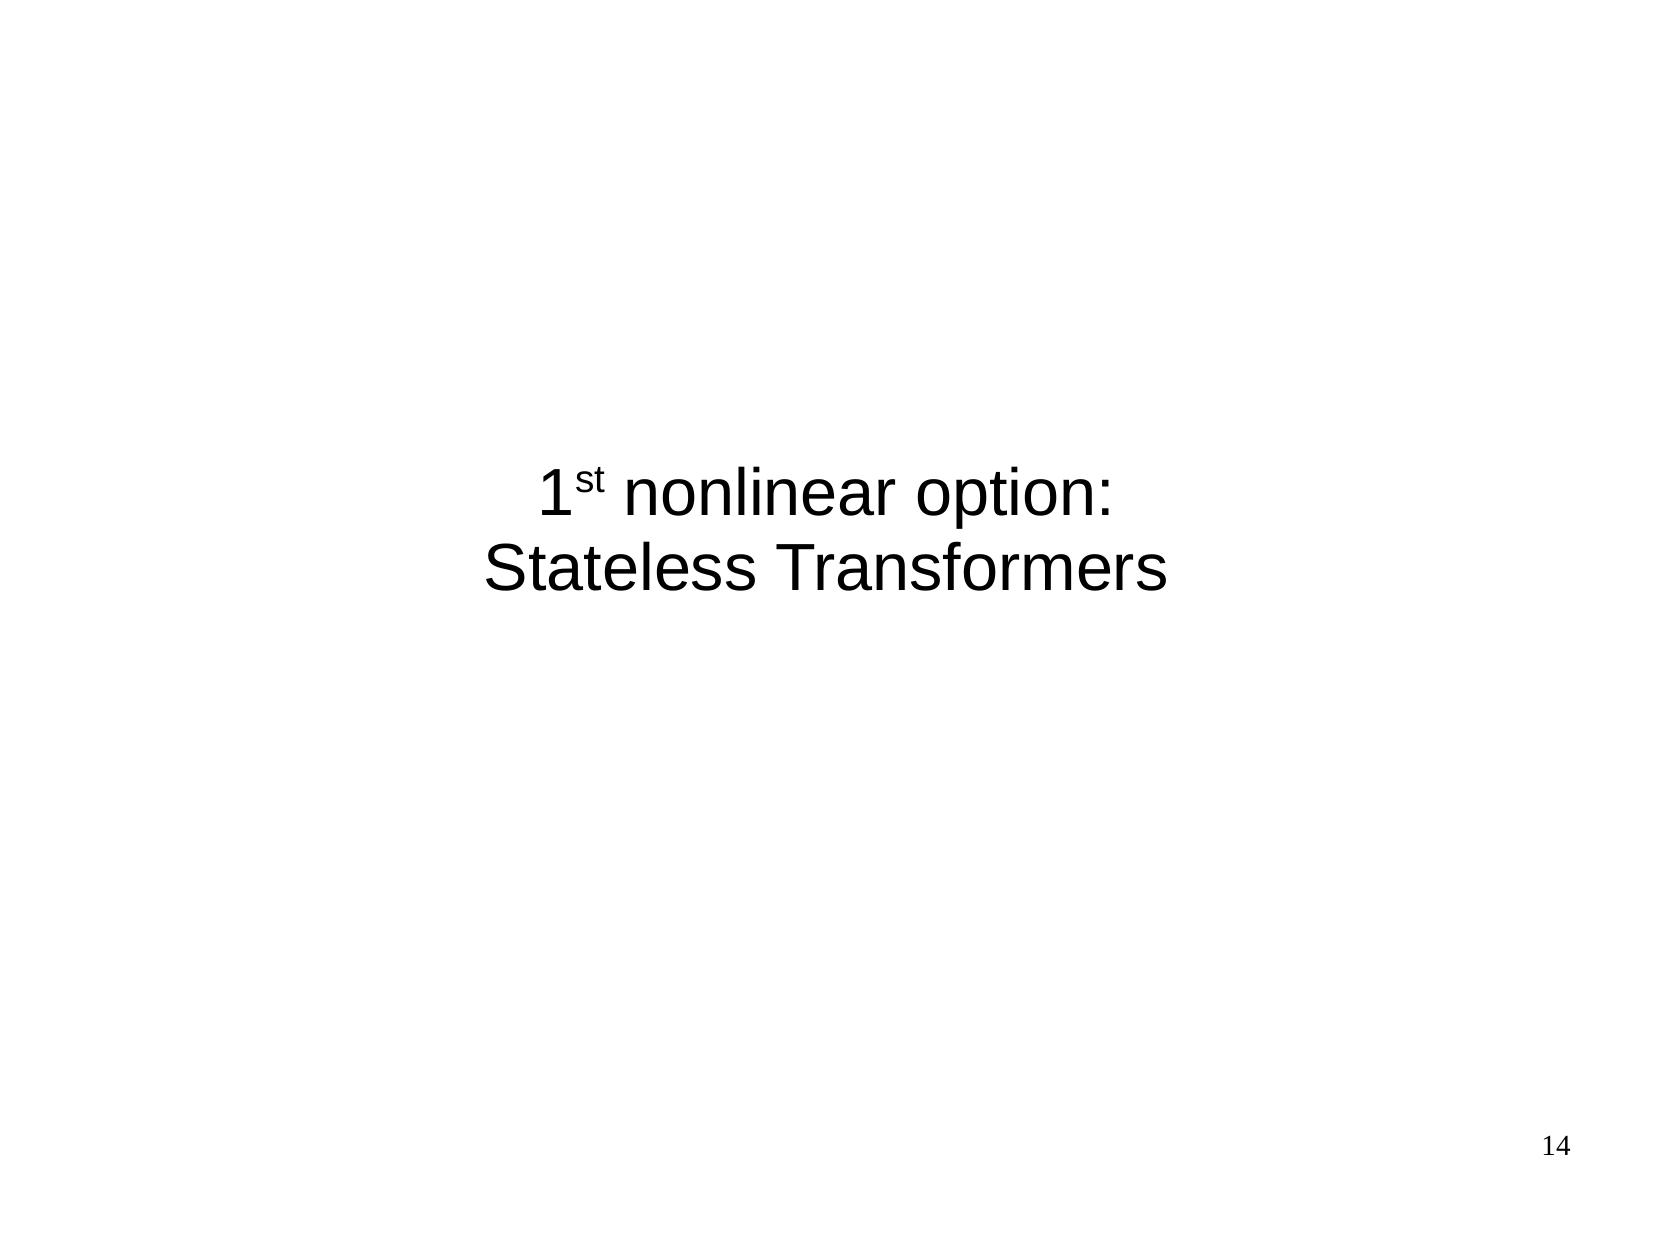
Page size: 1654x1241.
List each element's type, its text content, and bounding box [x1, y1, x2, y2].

subtitle 1st nonlinear option: Stateless Transformers [82, 49, 1571, 1010]
